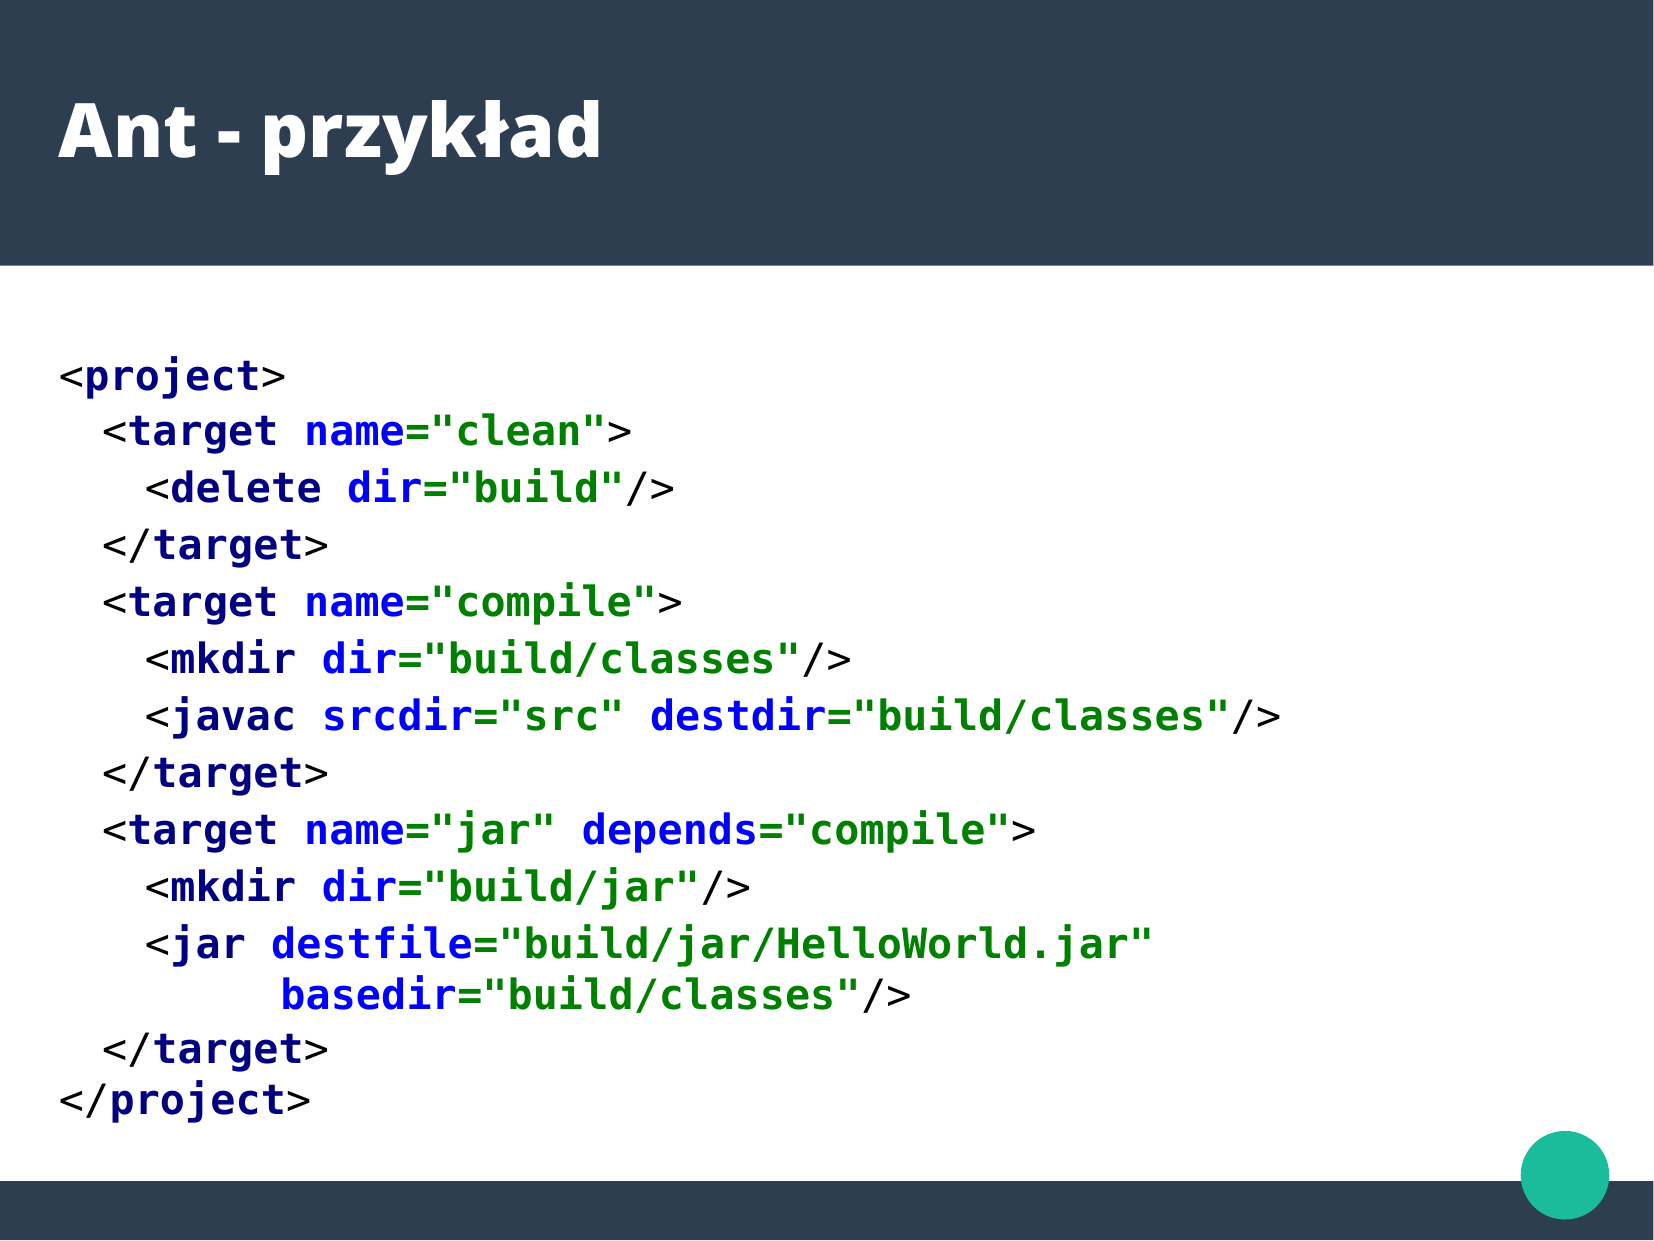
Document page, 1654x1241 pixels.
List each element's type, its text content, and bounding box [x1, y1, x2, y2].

subtitle <project> <target name="clean"> <delete dir="build"/> </target> <target name="compile"> <mkdir dir="build/classes"/> <javac srcdir="src" destdir="build/classes"/> </target> <target name="jar" depends="compile"> <mkdir dir="build/jar"/> <jar destfile="build/jar/HelloWorld.jar" basedir="build/classes"/> </target> </project> [59, 324, 1595, 1152]
title Ant - przykład [59, 24, 1595, 232]
